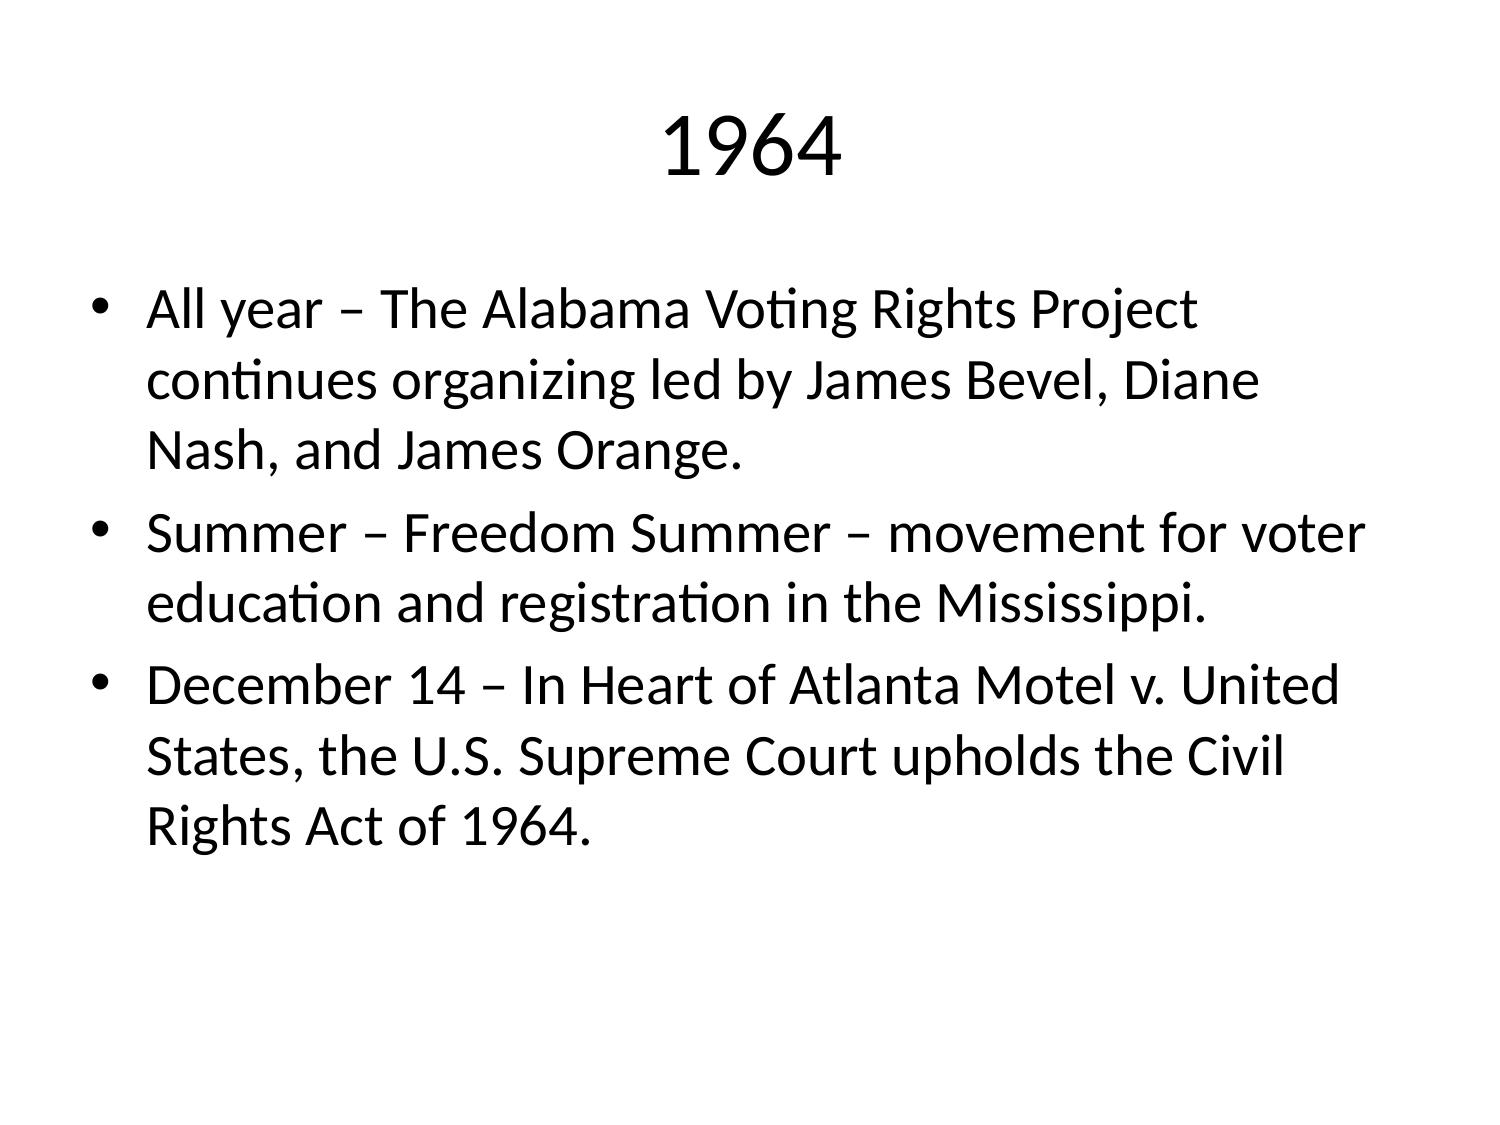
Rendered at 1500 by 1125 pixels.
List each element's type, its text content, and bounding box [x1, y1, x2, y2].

list All year – The Alabama Voting Rights Project continues organizing led by James Bevel, Diane Nash, and James Orange. Summer – Freedom Summer – movement for voter education and registration in the Mississippi. December 14 – In Heart of Atlanta Motel v. United States, the U.S. Supreme Court upholds the Civil Rights Act of 1964. [75, 262, 1425, 1005]
title 1964 [75, 45, 1425, 233]
